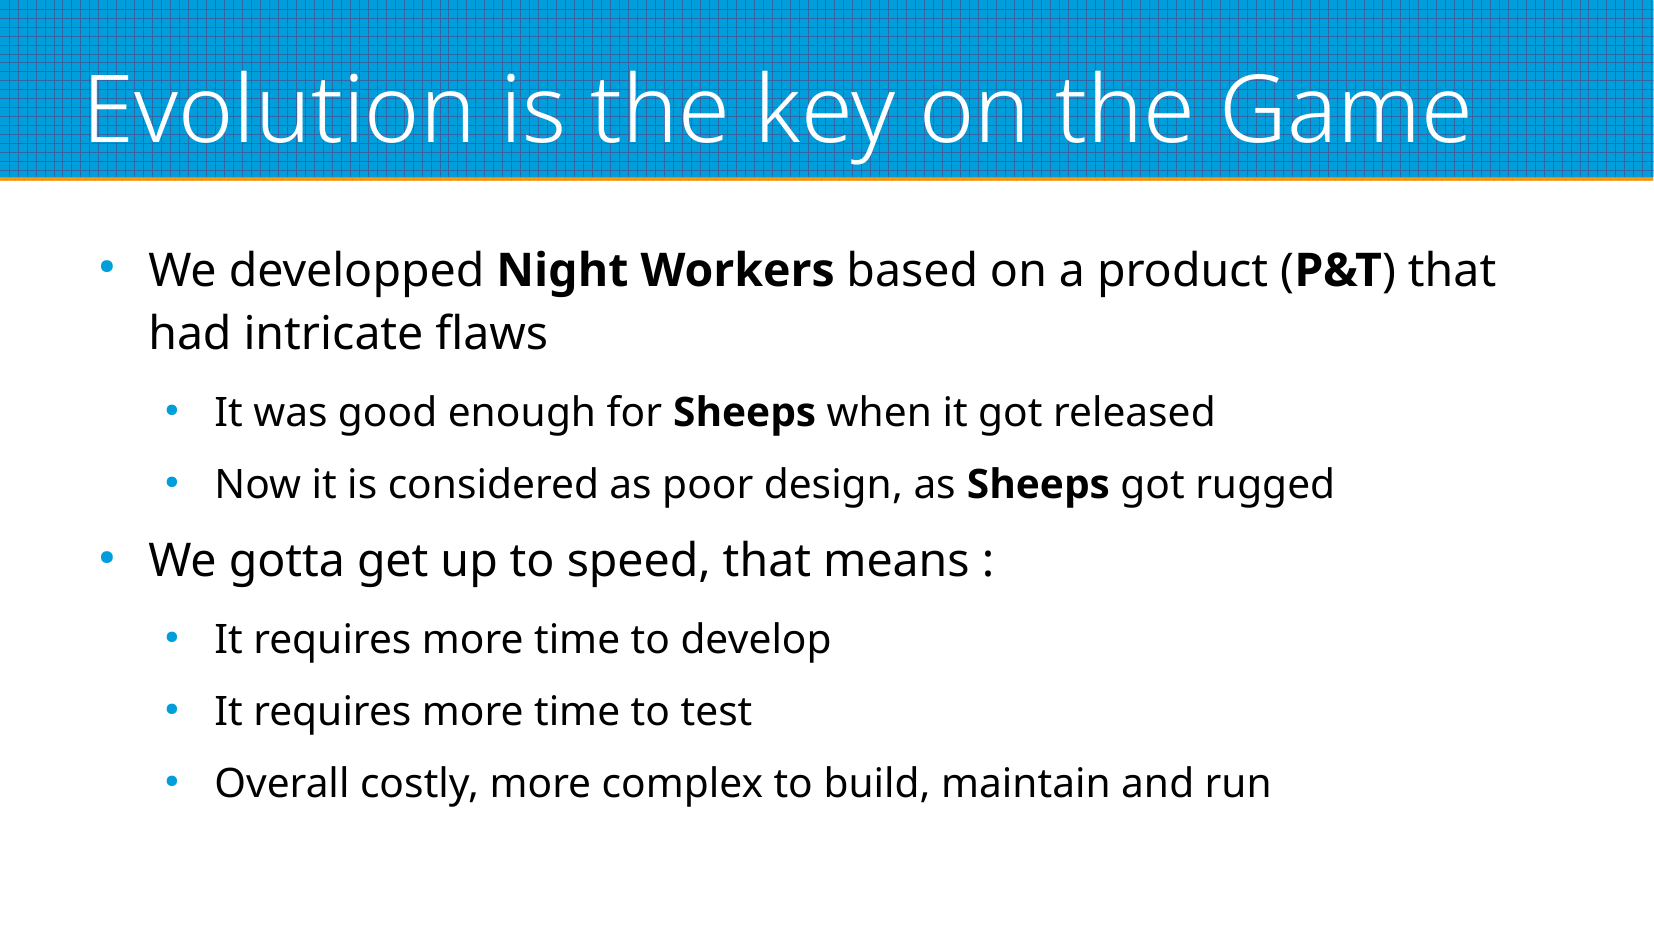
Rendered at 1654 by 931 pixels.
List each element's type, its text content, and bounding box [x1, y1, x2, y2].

list We developped Night Workers based on a product (P&T) that had intricate flaws It was good enough for Sheeps when it got released Now it is considered as poor design, as Sheeps got rugged We gotta get up to speed, that means : It requires more time to develop It requires more time to test Overall costly, more complex to build, maintain and run [82, 236, 1563, 811]
title Evolution is the key on the Game [82, 14, 1571, 171]
